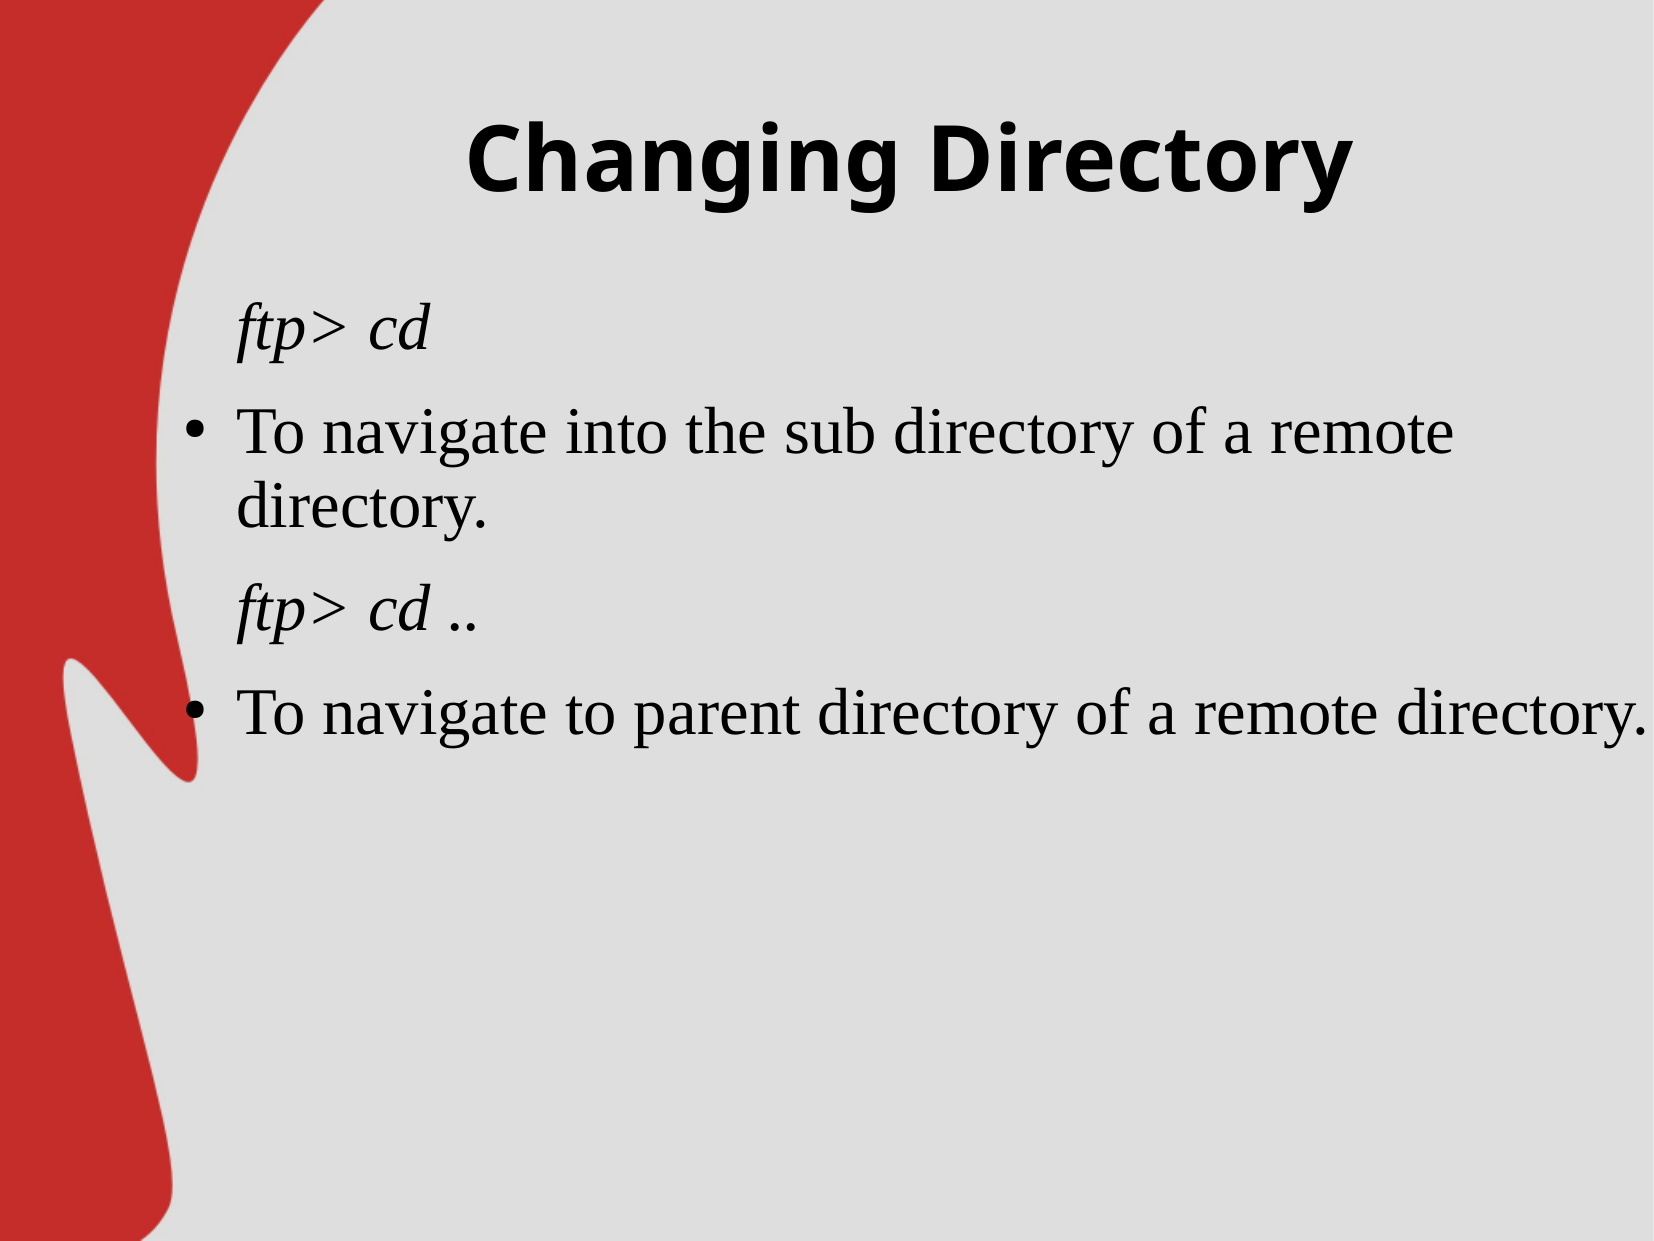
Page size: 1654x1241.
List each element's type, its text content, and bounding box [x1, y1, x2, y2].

list ftp> cd To navigate into the sub directory of a remote directory. ftp> cd .. To navigate to parent directory of a remote directory. [165, 290, 1654, 1010]
title Changing Directory [165, 52, 1654, 260]
picture [0, 0, 1654, 1241]
